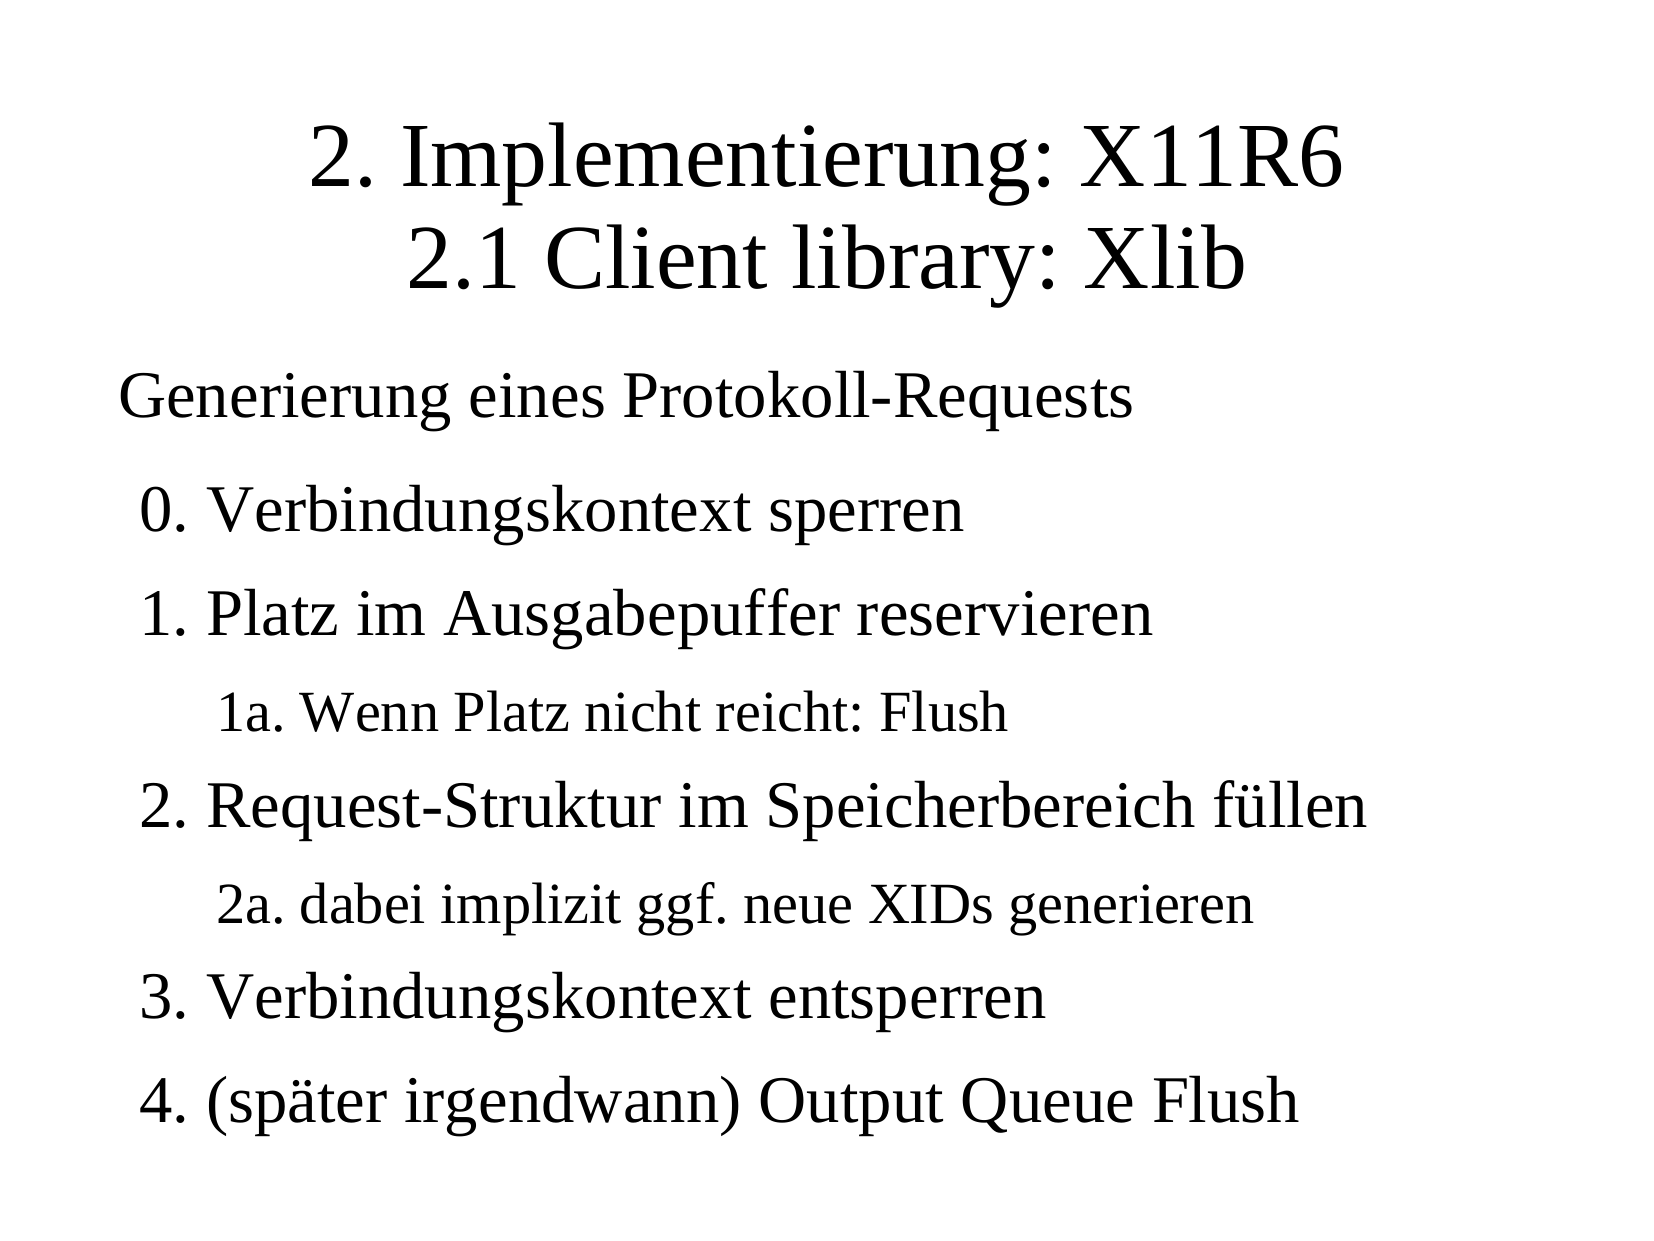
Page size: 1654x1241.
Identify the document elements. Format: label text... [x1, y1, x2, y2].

title 2. Implementierung: X11R6 2.1 Client library: Xlib [121, 102, 1534, 311]
list 0. Verbindungskontext sperren 1. Platz im Ausgabepuffer reservieren 1a. Wenn Platz nicht reicht: Flush 2. Request-Struktur im Speicherbereich füllen 2a. dabei implizit ggf. neue XIDs generieren 3. Verbindungskontext entsperren 4. (später irgendwann) Output Queue Flush [121, 472, 1534, 1138]
text_box Generierung eines Protokoll-Requests [118, 358, 1137, 433]
